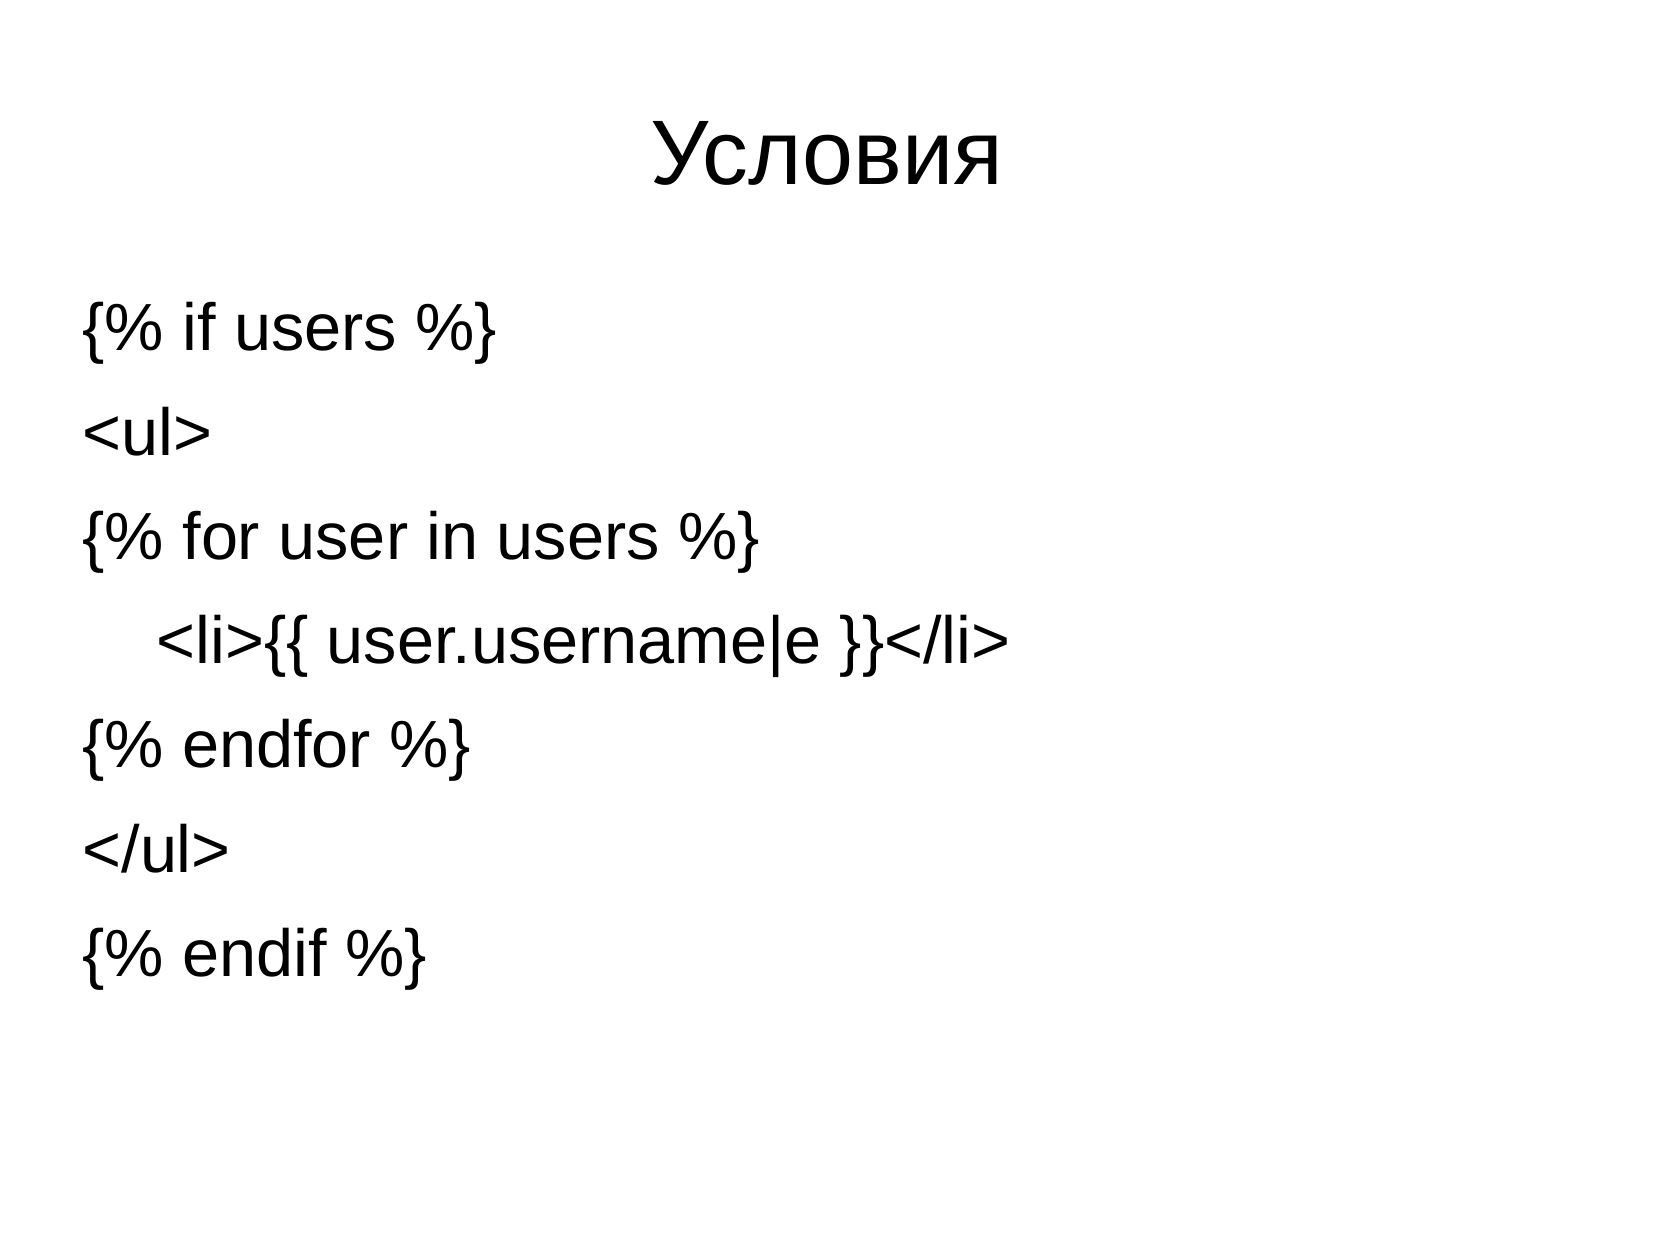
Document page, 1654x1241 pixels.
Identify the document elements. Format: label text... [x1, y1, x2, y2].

title Условия [82, 49, 1571, 257]
list {% if users %} <ul> {% for user in users %} <li>{{ user.username|e }}</li> {% endfor %} </ul> {% endif %} [82, 290, 1571, 1010]
